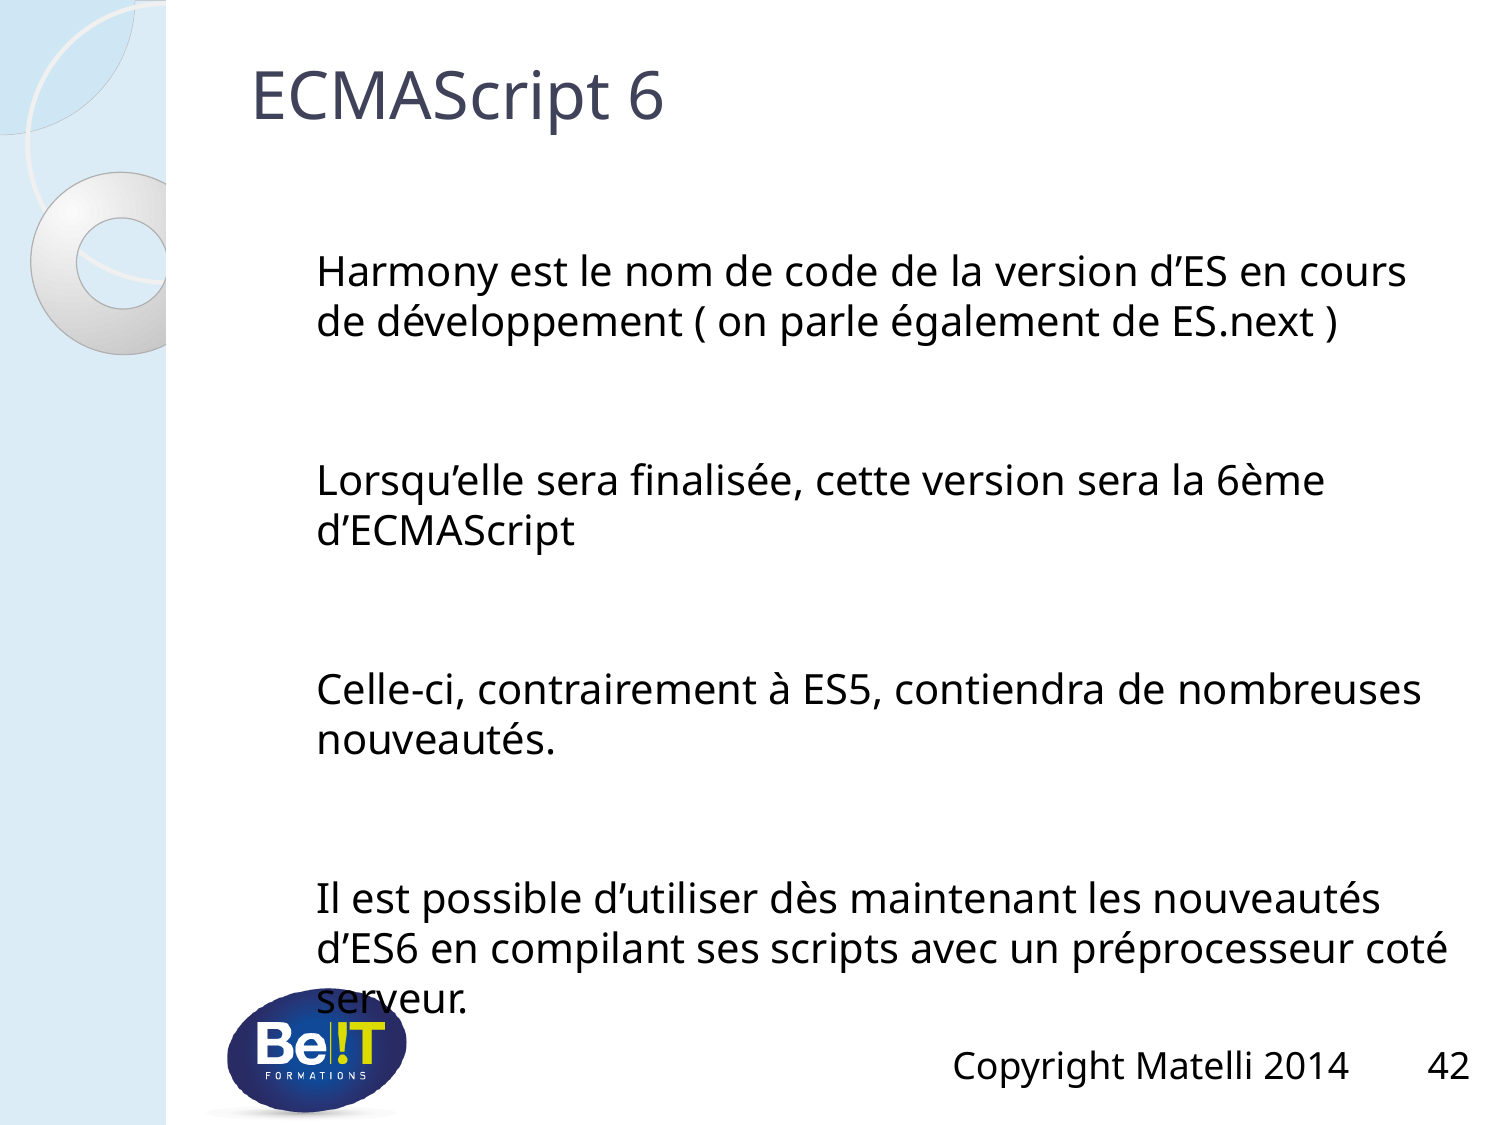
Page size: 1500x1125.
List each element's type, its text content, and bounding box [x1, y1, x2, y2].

list Harmony est le nom de code de la version d’ES en cours de développement ( on parle également de ES.next ) Lorsqu’elle sera finalisée, cette version sera la 6ème d’ECMAScript Celle-ci, contrairement à ES5, contiendra de nombreuses nouveautés. Il est possible d’utiliser dès maintenant les nouveautés d’ES6 en compilant ses scripts avec un préprocesseur coté serveur. [235, 237, 1466, 1025]
picture [171, 977, 442, 1125]
title ECMAScript 6 [235, 45, 1466, 233]
footer Copyright Matelli 2014 [937, 1034, 1413, 1113]
slide_number <numéro> [1413, 1034, 1488, 1113]
